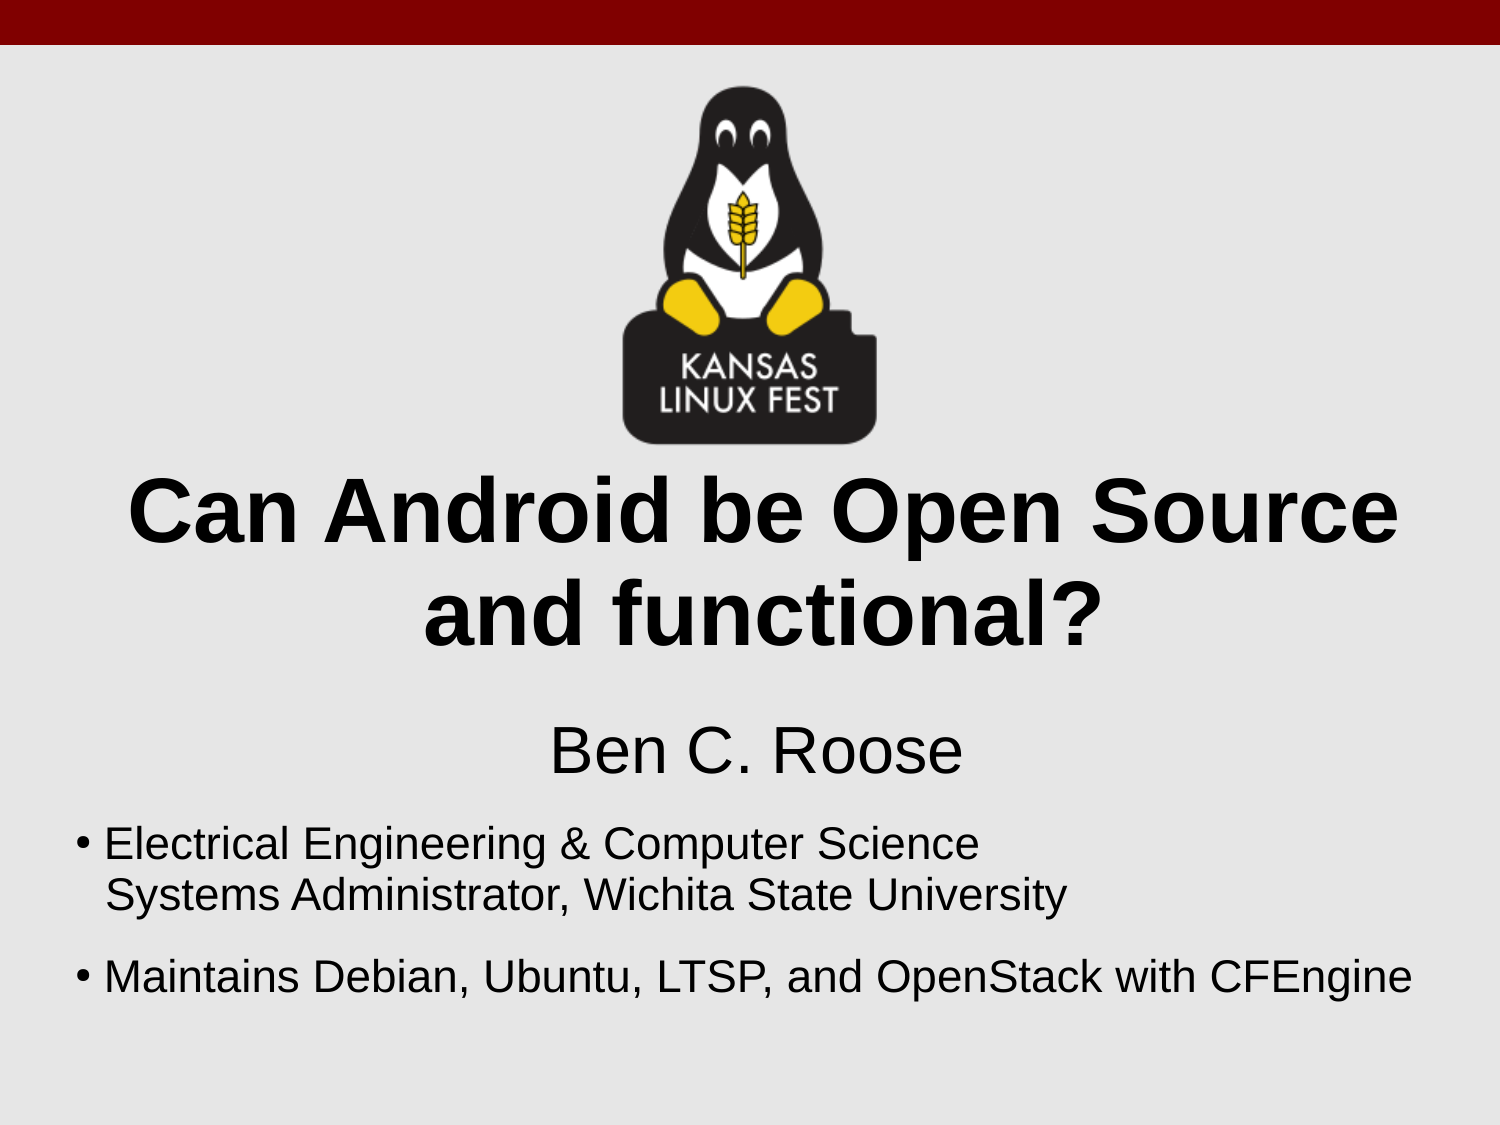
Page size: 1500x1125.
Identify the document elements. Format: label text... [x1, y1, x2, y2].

text_box Ben C. Roose Electrical Engineering & Computer Science Systems Administrator, Wichita State University Maintains Debian, Ubuntu, LTSP, and OpenStack with CFEngine [75, 625, 1440, 1090]
text_box [75, 44, 1426, 248]
title Can Android be Open Source and functional? [90, 459, 1440, 625]
picture [554, 69, 946, 460]
